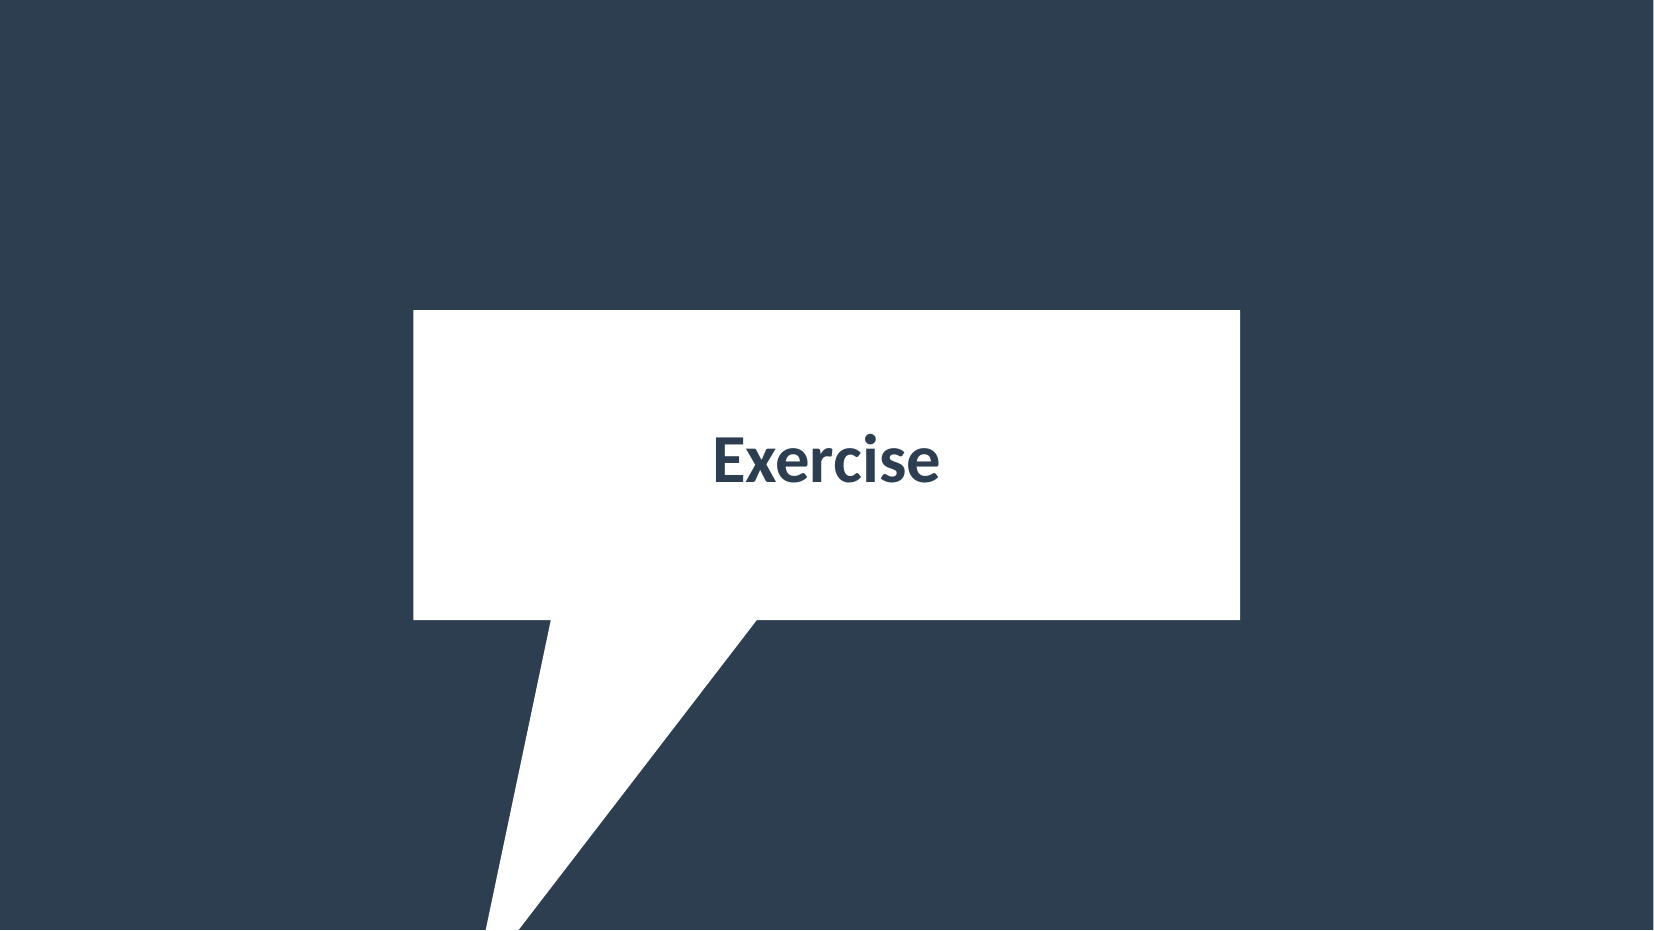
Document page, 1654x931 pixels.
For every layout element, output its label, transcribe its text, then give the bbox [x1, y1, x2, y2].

title Exercise [442, 332, 1211, 598]
